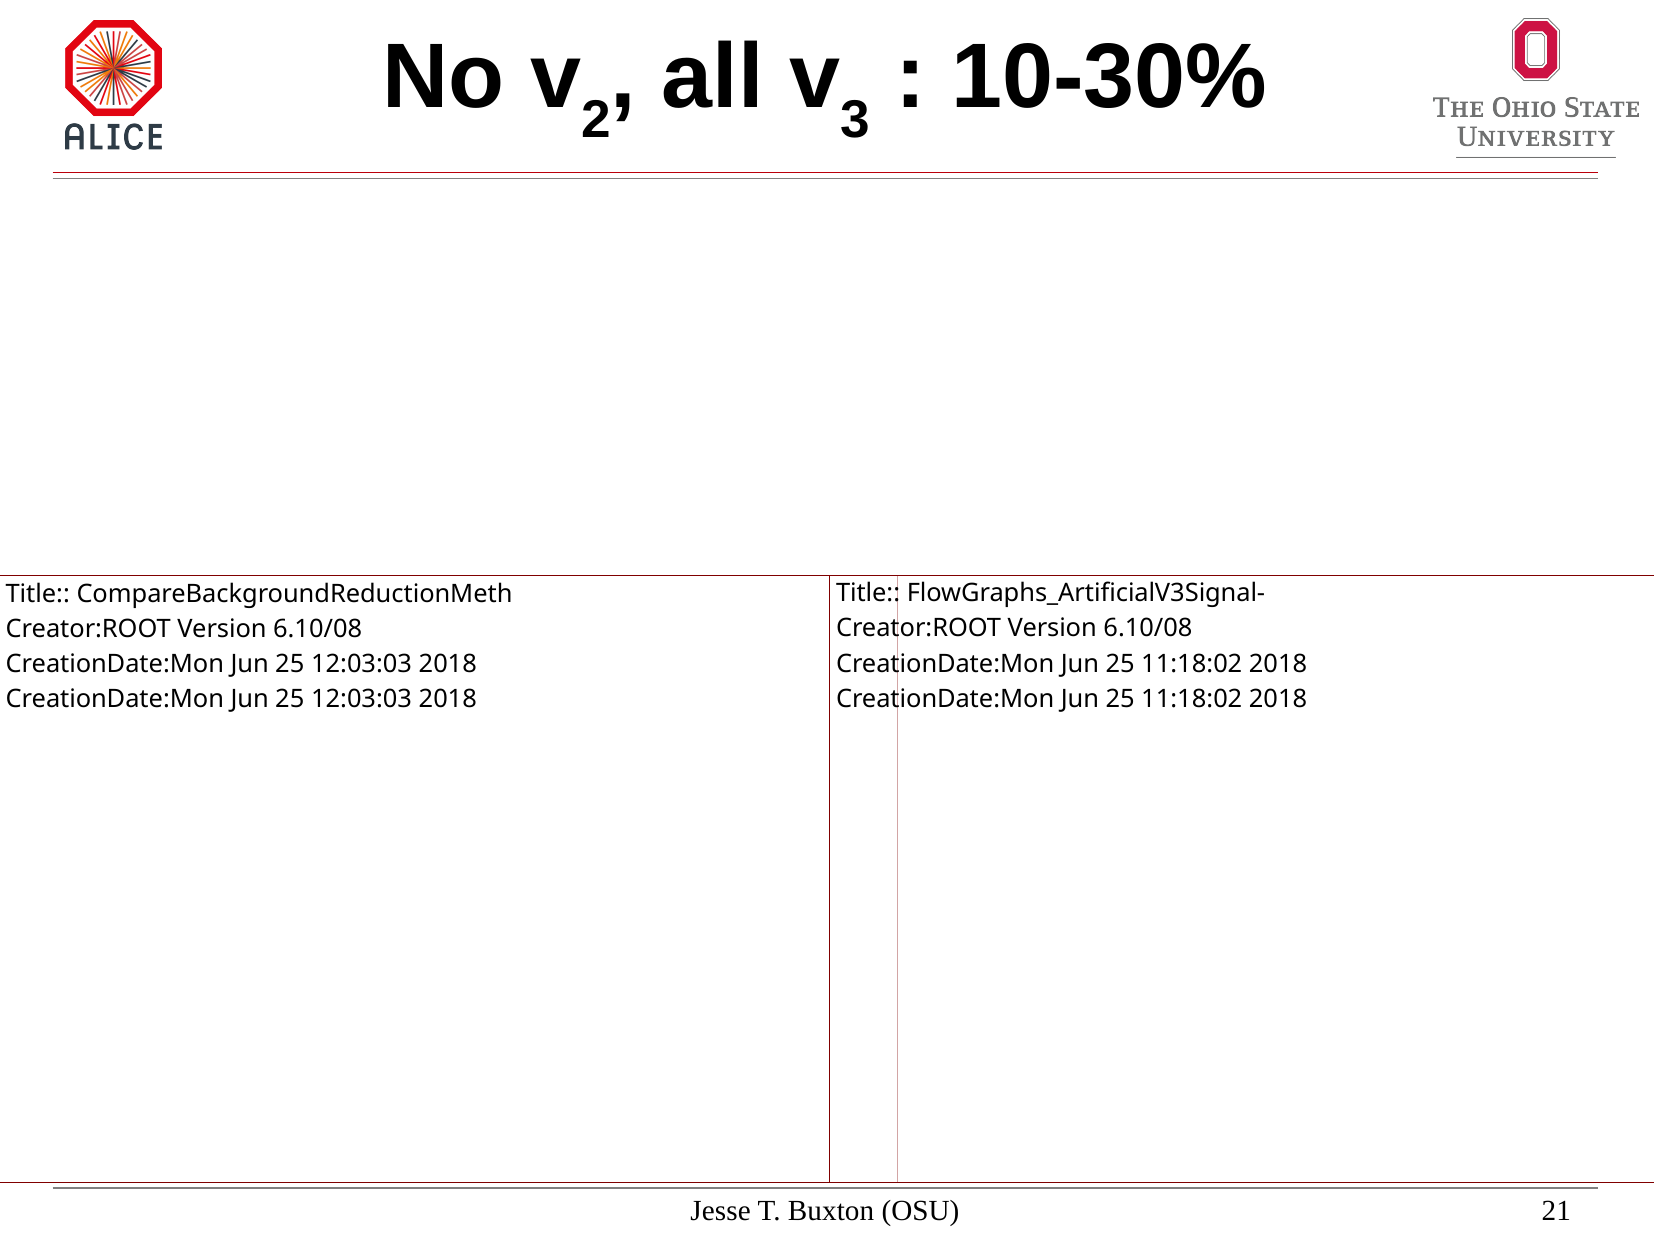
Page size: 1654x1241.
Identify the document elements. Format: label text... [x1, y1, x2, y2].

picture [0, 573, 1654, 1183]
title No v2, all v3 : 10-30% [137, 1, 1513, 172]
picture [1513, 5, 1642, 171]
picture [65, 20, 137, 150]
